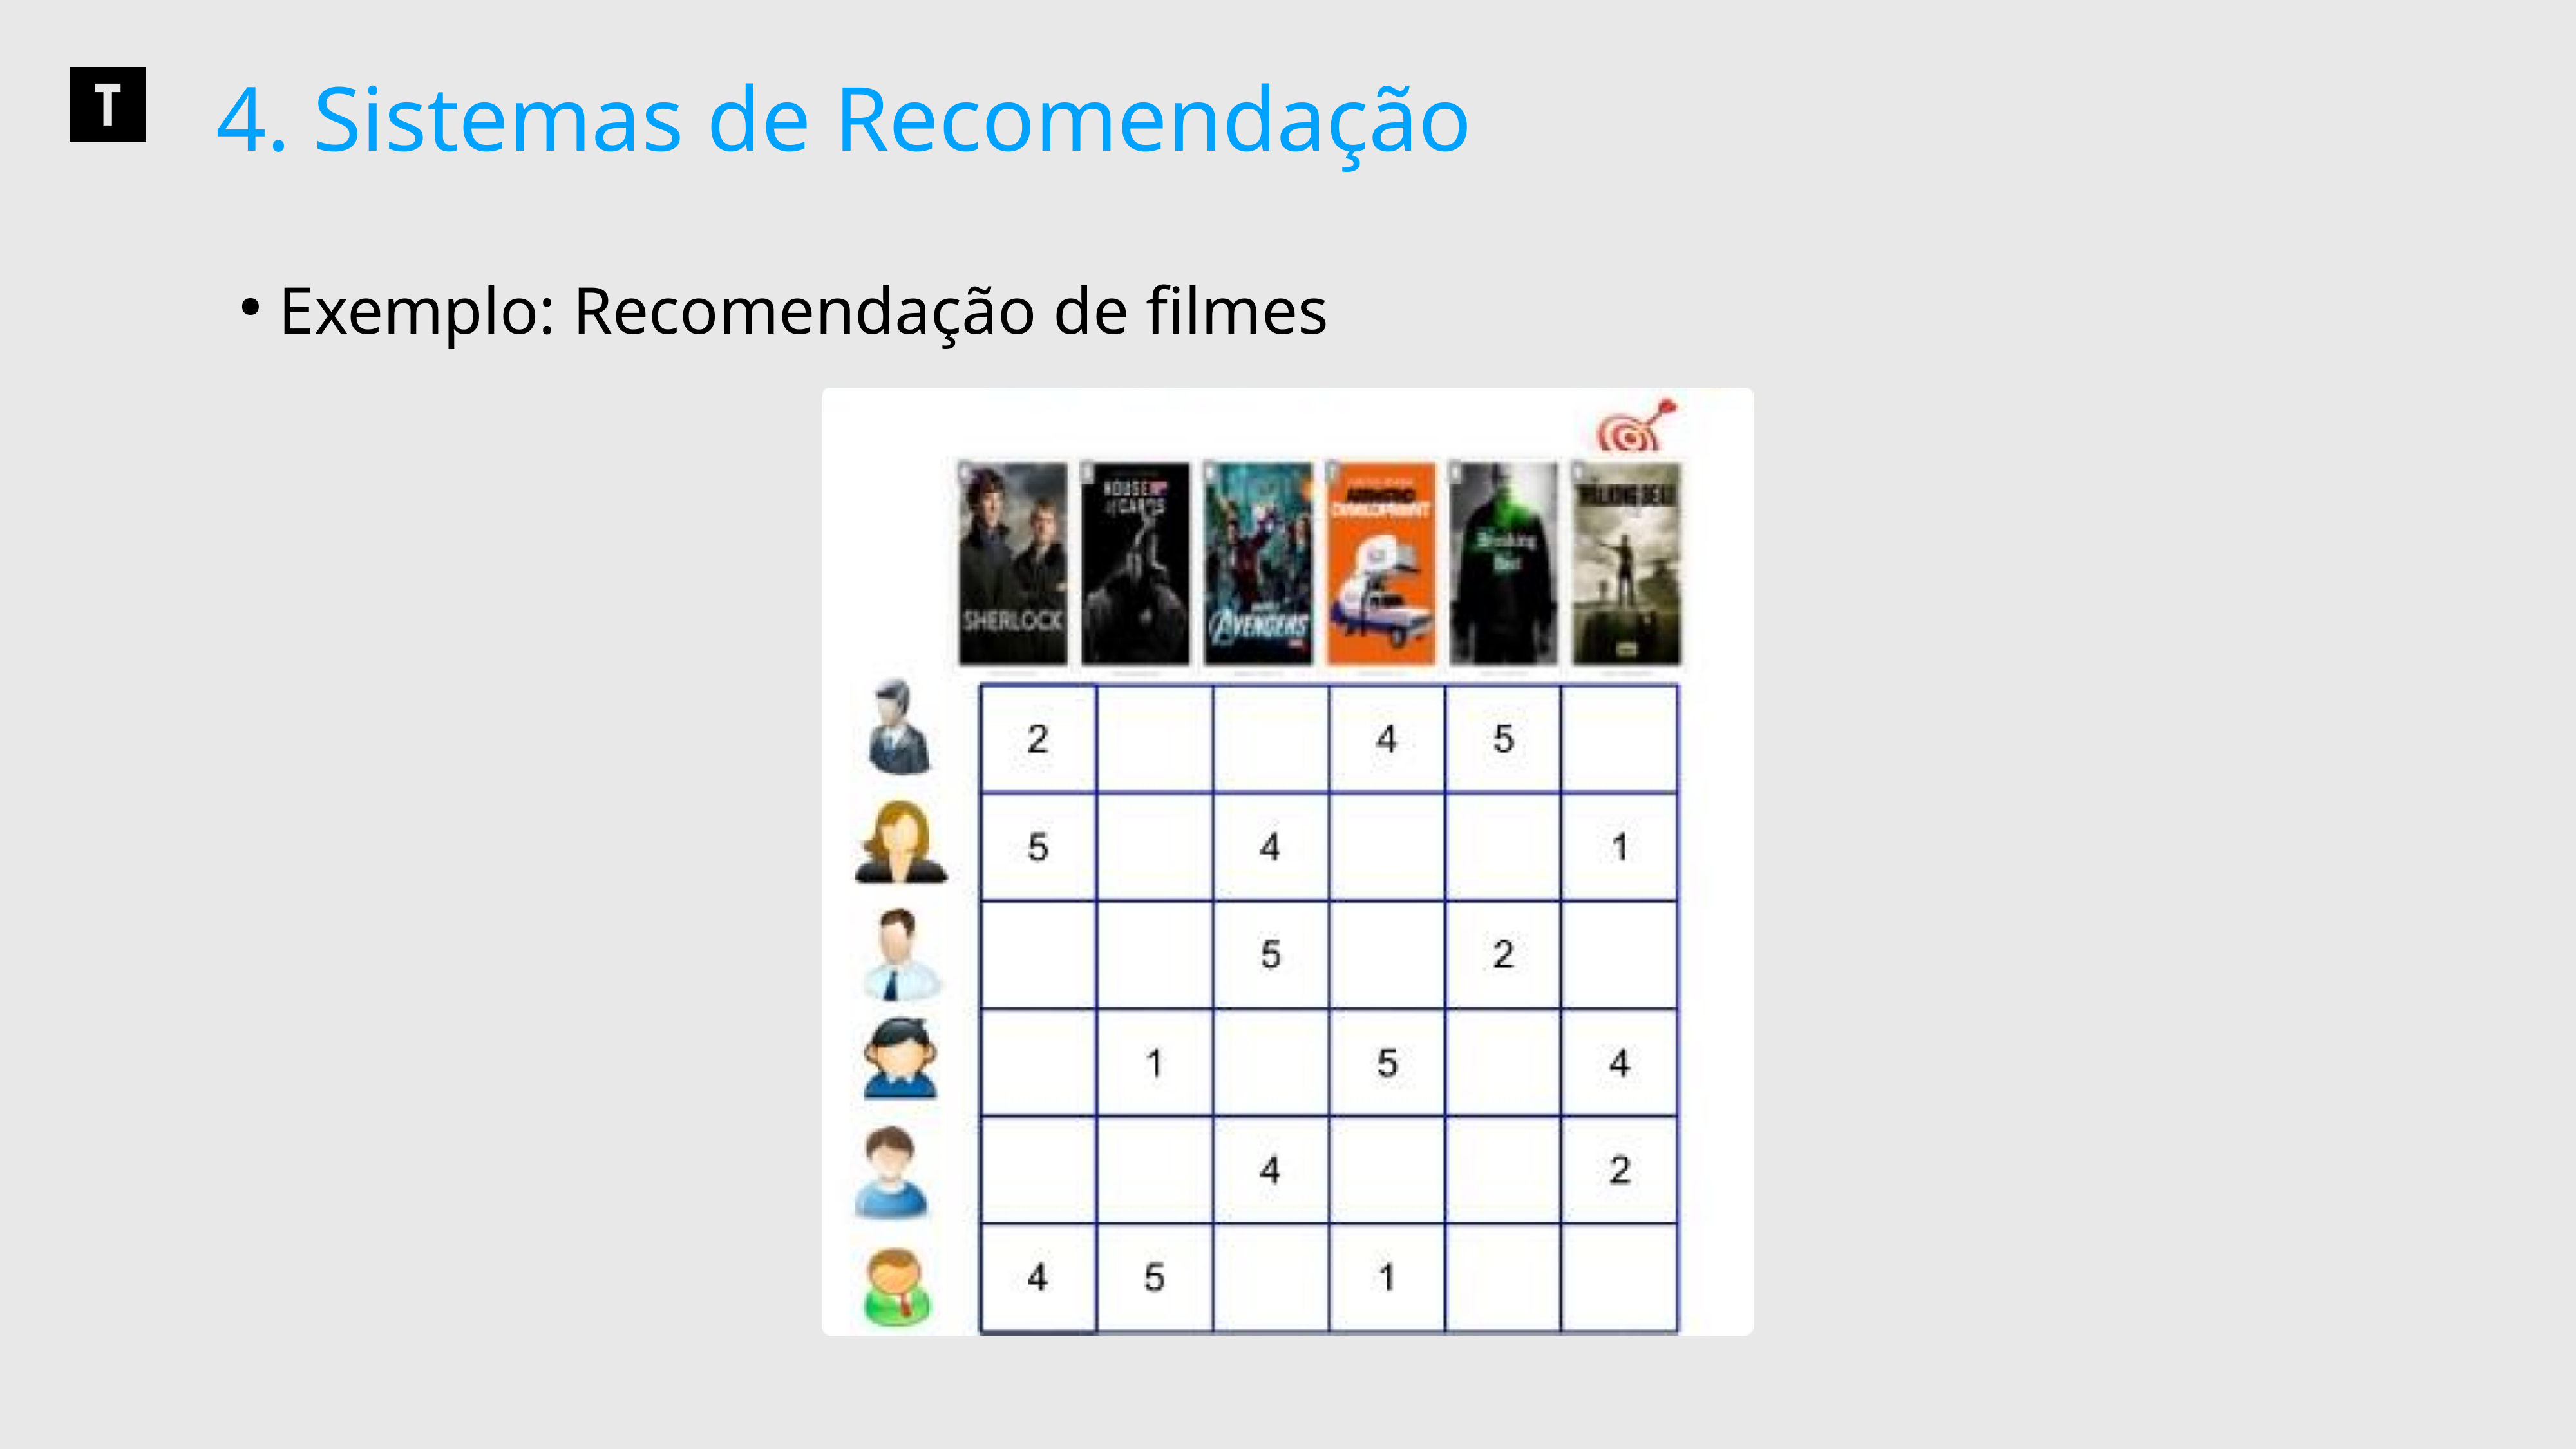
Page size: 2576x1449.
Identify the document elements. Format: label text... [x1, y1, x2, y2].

picture [70, 67, 146, 142]
text_box 4. Sistemas de Recomendação [211, 57, 2267, 175]
text_box Exemplo: Recomendação de filmes [211, 225, 2351, 430]
picture [822, 388, 1754, 1336]
